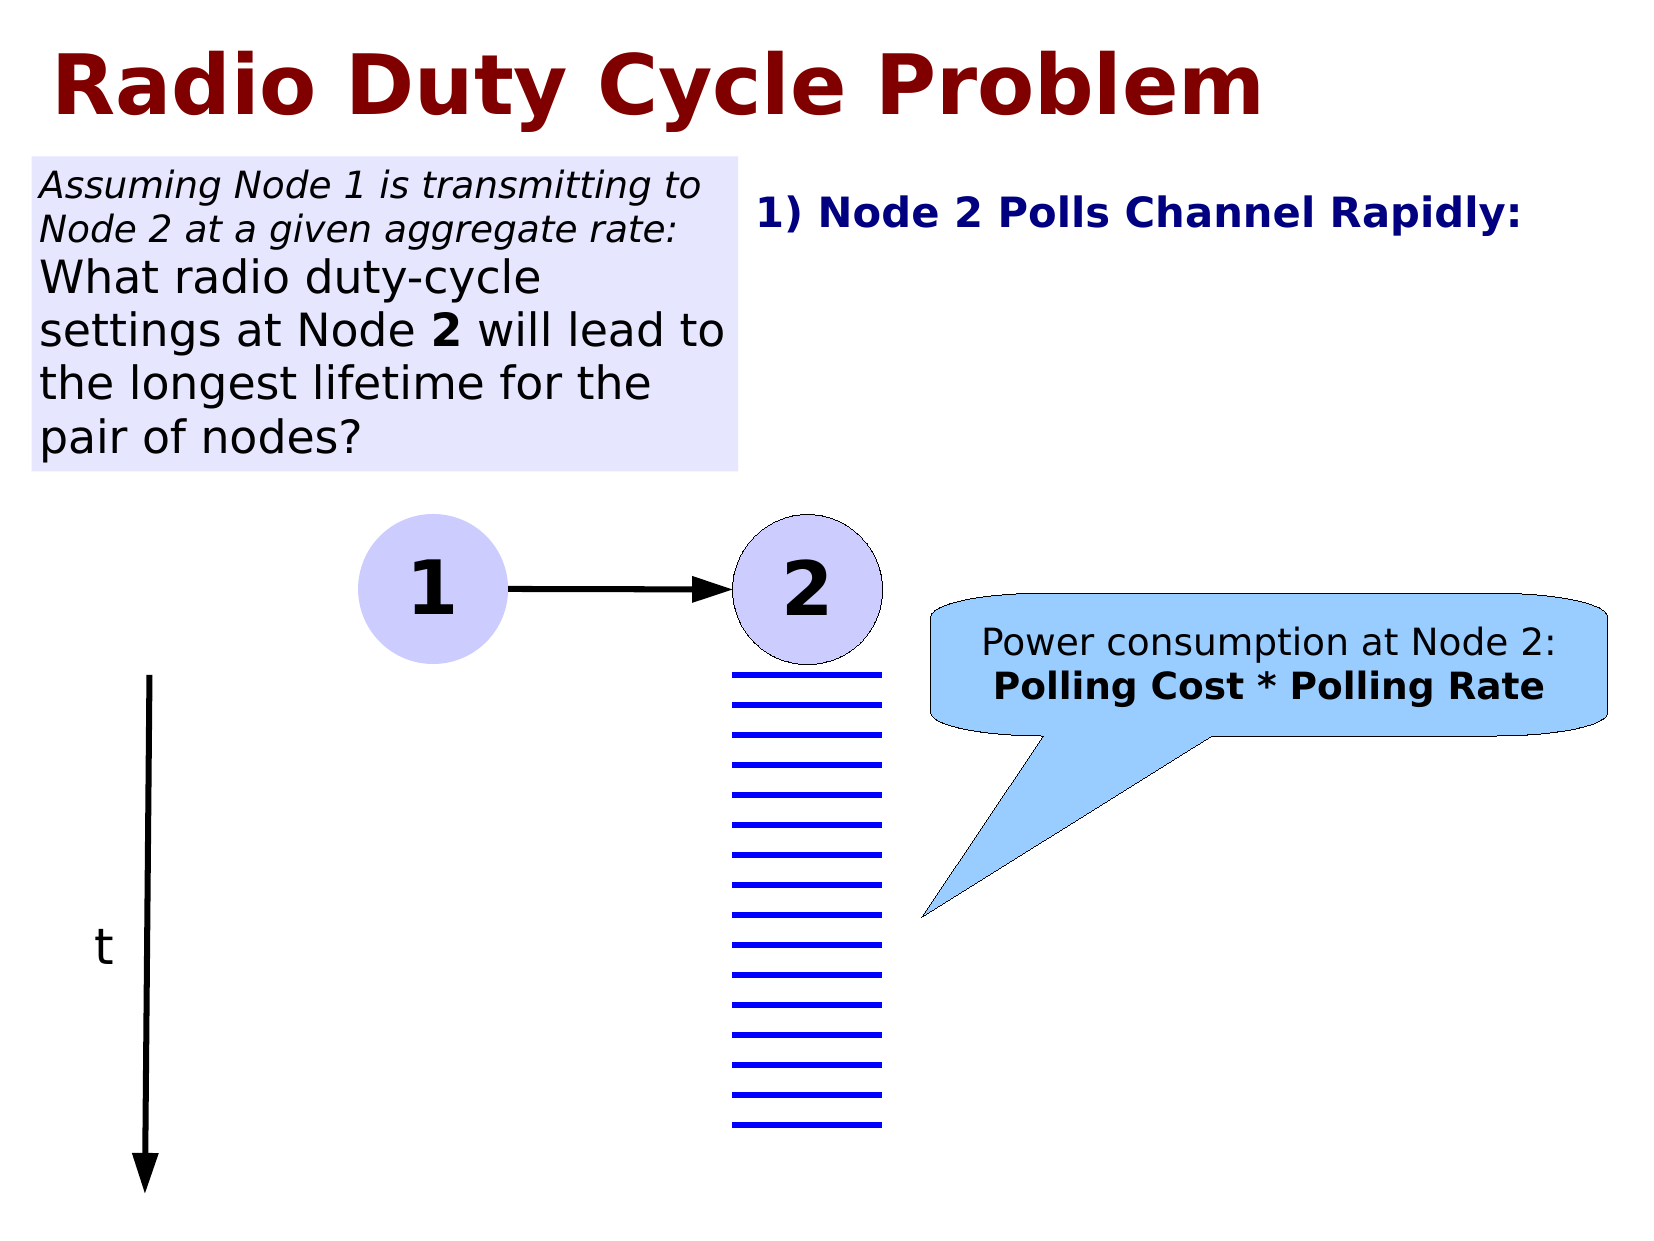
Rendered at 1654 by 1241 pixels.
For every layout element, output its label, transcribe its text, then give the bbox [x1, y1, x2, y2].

text_box t [79, 910, 129, 984]
text_box 2 [732, 514, 883, 665]
text_box Assuming Node 1 is transmitting to Node 2 at a given aggregate rate: What radio duty-cycle settings at Node 2 will lead to the longest lifetime for the pair of nodes? [31, 156, 739, 472]
title Radio Duty Cycle Problem [51, 7, 1654, 165]
text_box 1) Node 2 Polls Channel Rapidly: [740, 181, 1617, 245]
text_box 1 [358, 513, 509, 665]
text_box Power consumption at Node 2: Polling Cost * Polling Rate [921, 593, 1608, 918]
